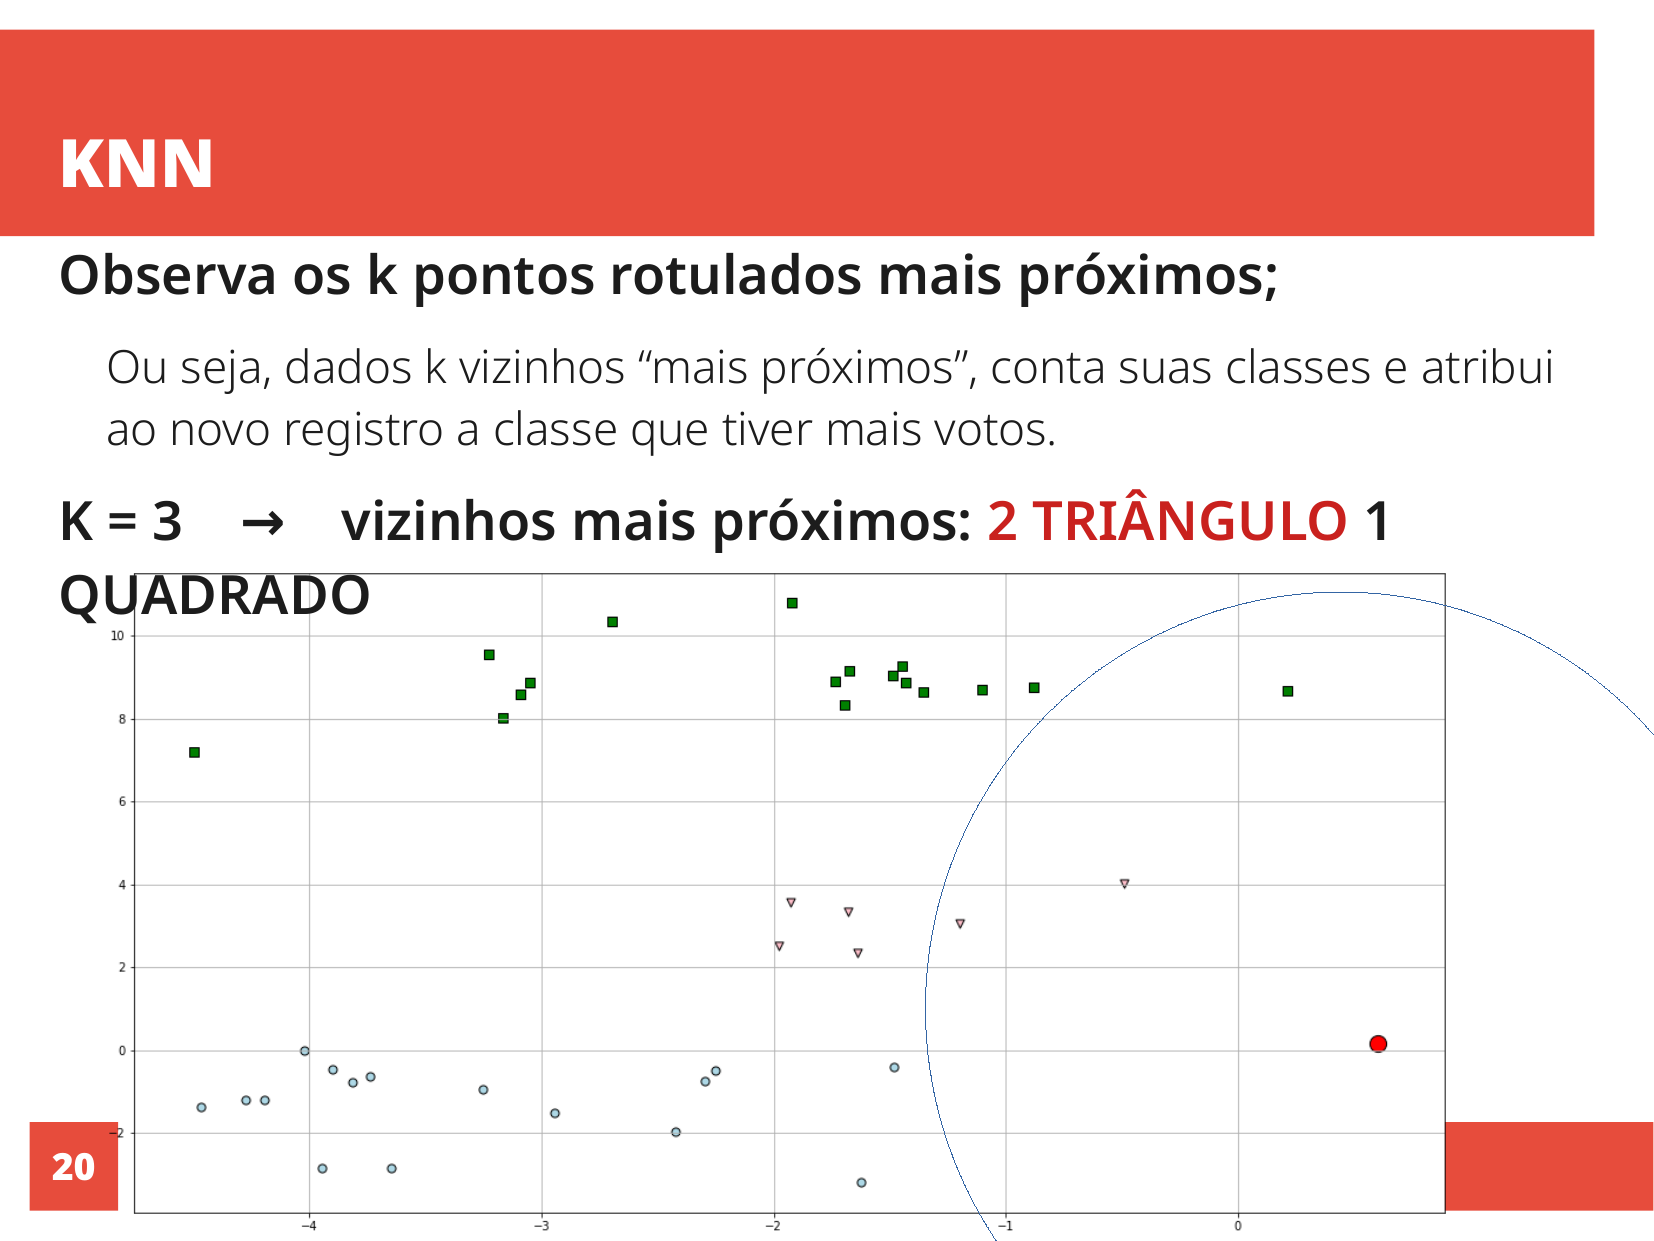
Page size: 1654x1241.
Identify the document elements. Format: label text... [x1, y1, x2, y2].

picture [100, 1004, 1453, 1241]
title KNN [59, 59, 1595, 207]
list Observa os k pontos rotulados mais próximos; Ou seja, dados k vizinhos “mais próximos”, conta suas classes e atribui ao novo registro a classe que tiver mais votos. K = 3 → vizinhos mais próximos: 2 TRIÂNGULO 1 QUADRADO [59, 236, 1565, 1004]
